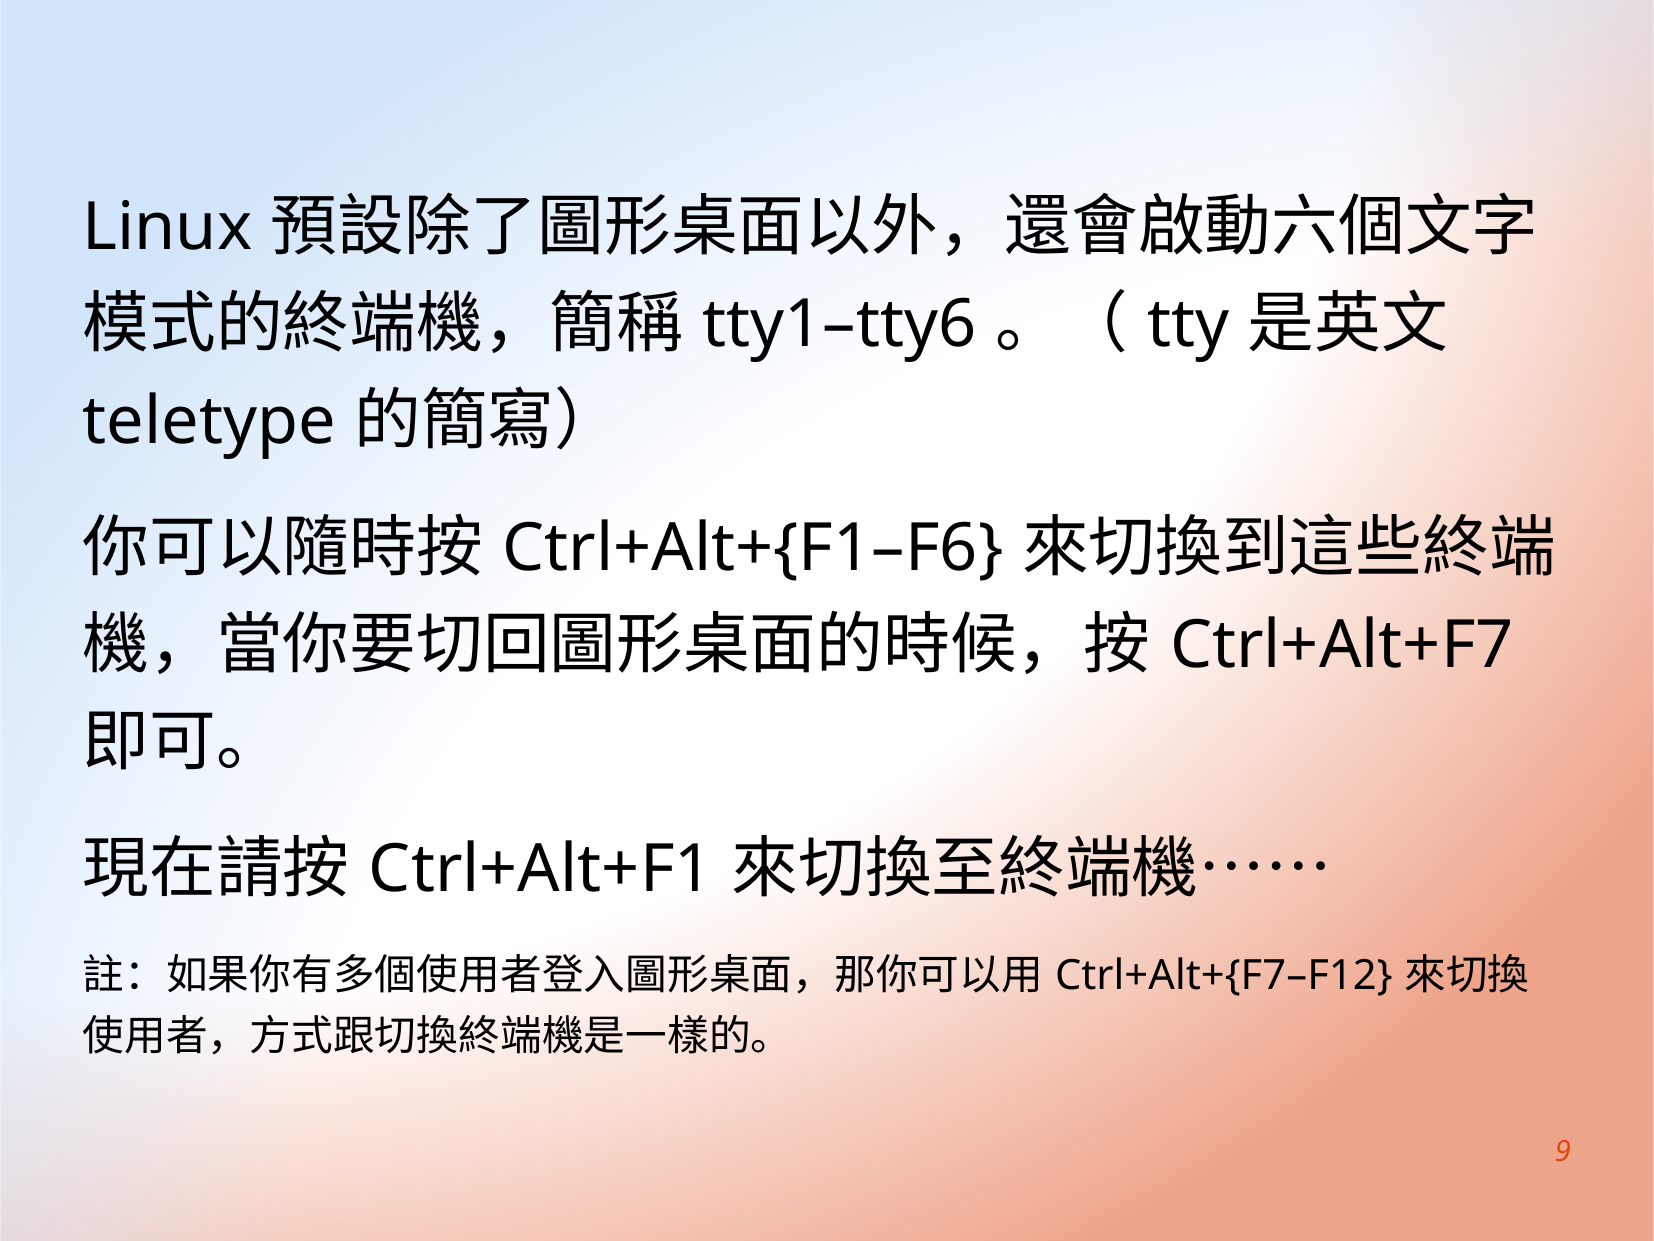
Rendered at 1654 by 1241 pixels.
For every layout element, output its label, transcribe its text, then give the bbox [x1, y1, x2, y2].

picture [0, 0, 1654, 1241]
subtitle Linux預設除了圖形桌面以外，還會啟動六個文字模式的終端機，簡稱tty1–tty6。（tty是英文teletype的簡寫） 你可以隨時按Ctrl+Alt+{F1–F6}來切換到這些終端機，當你要切回圖形桌面的時候，按Ctrl+Alt+F7即可。 現在請按Ctrl+Alt+F1來切換至終端機…… 註：如果你有多個使用者登入圖形桌面，那你可以用Ctrl+Alt+{F7–F12}來切換使用者，方式跟切換終端機是一樣的。 [82, 49, 1571, 1186]
